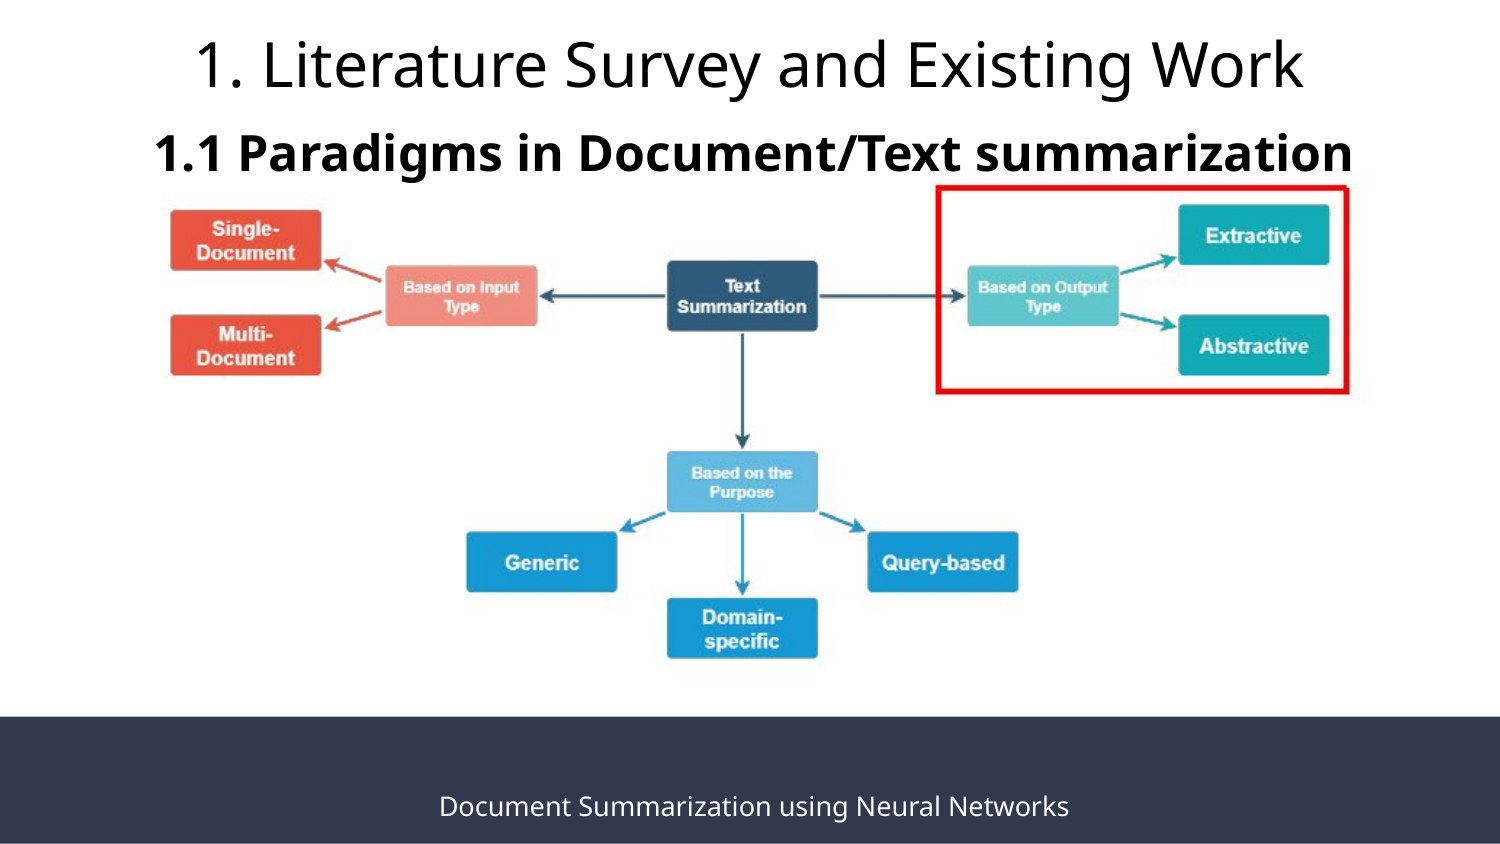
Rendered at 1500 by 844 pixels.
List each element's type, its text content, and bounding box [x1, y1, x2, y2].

picture [25, 146, 1475, 716]
text_box Literature Survey and Existing Work [18, 10, 1475, 107]
list Document Summarization using Neural Networks [39, 768, 1469, 844]
text_box 1.1 Paradigms in Document/Text summarization [46, 107, 1463, 197]
